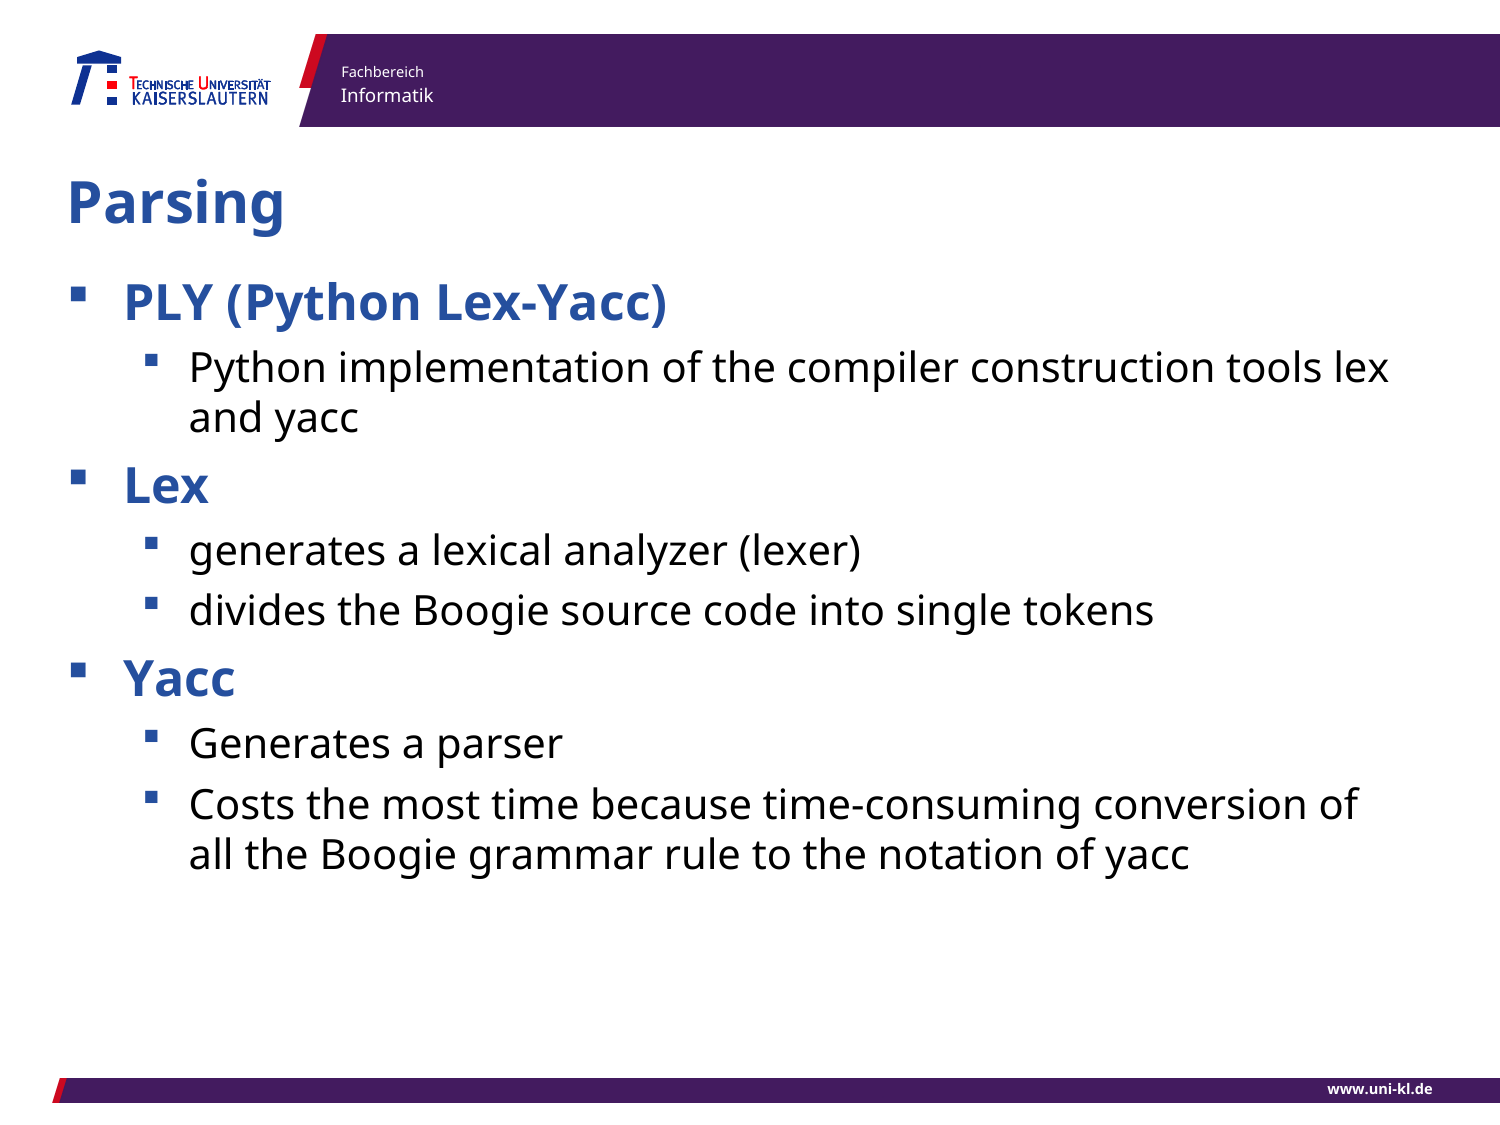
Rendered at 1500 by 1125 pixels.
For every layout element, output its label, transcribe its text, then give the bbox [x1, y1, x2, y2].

picture [51, 1077, 1500, 1104]
list PLY (Python Lex-Yacc) Python implementation of the compiler construction tools lex and yacc Lex generates a lexical analyzer (lexer) divides the Boogie source code into single tokens Yacc Generates a parser Costs the most time because time-consuming conversion of all the Boogie grammar rule to the notation of yacc [52, 262, 1426, 1038]
picture [298, 33, 1500, 128]
title Parsing [52, 157, 1426, 243]
